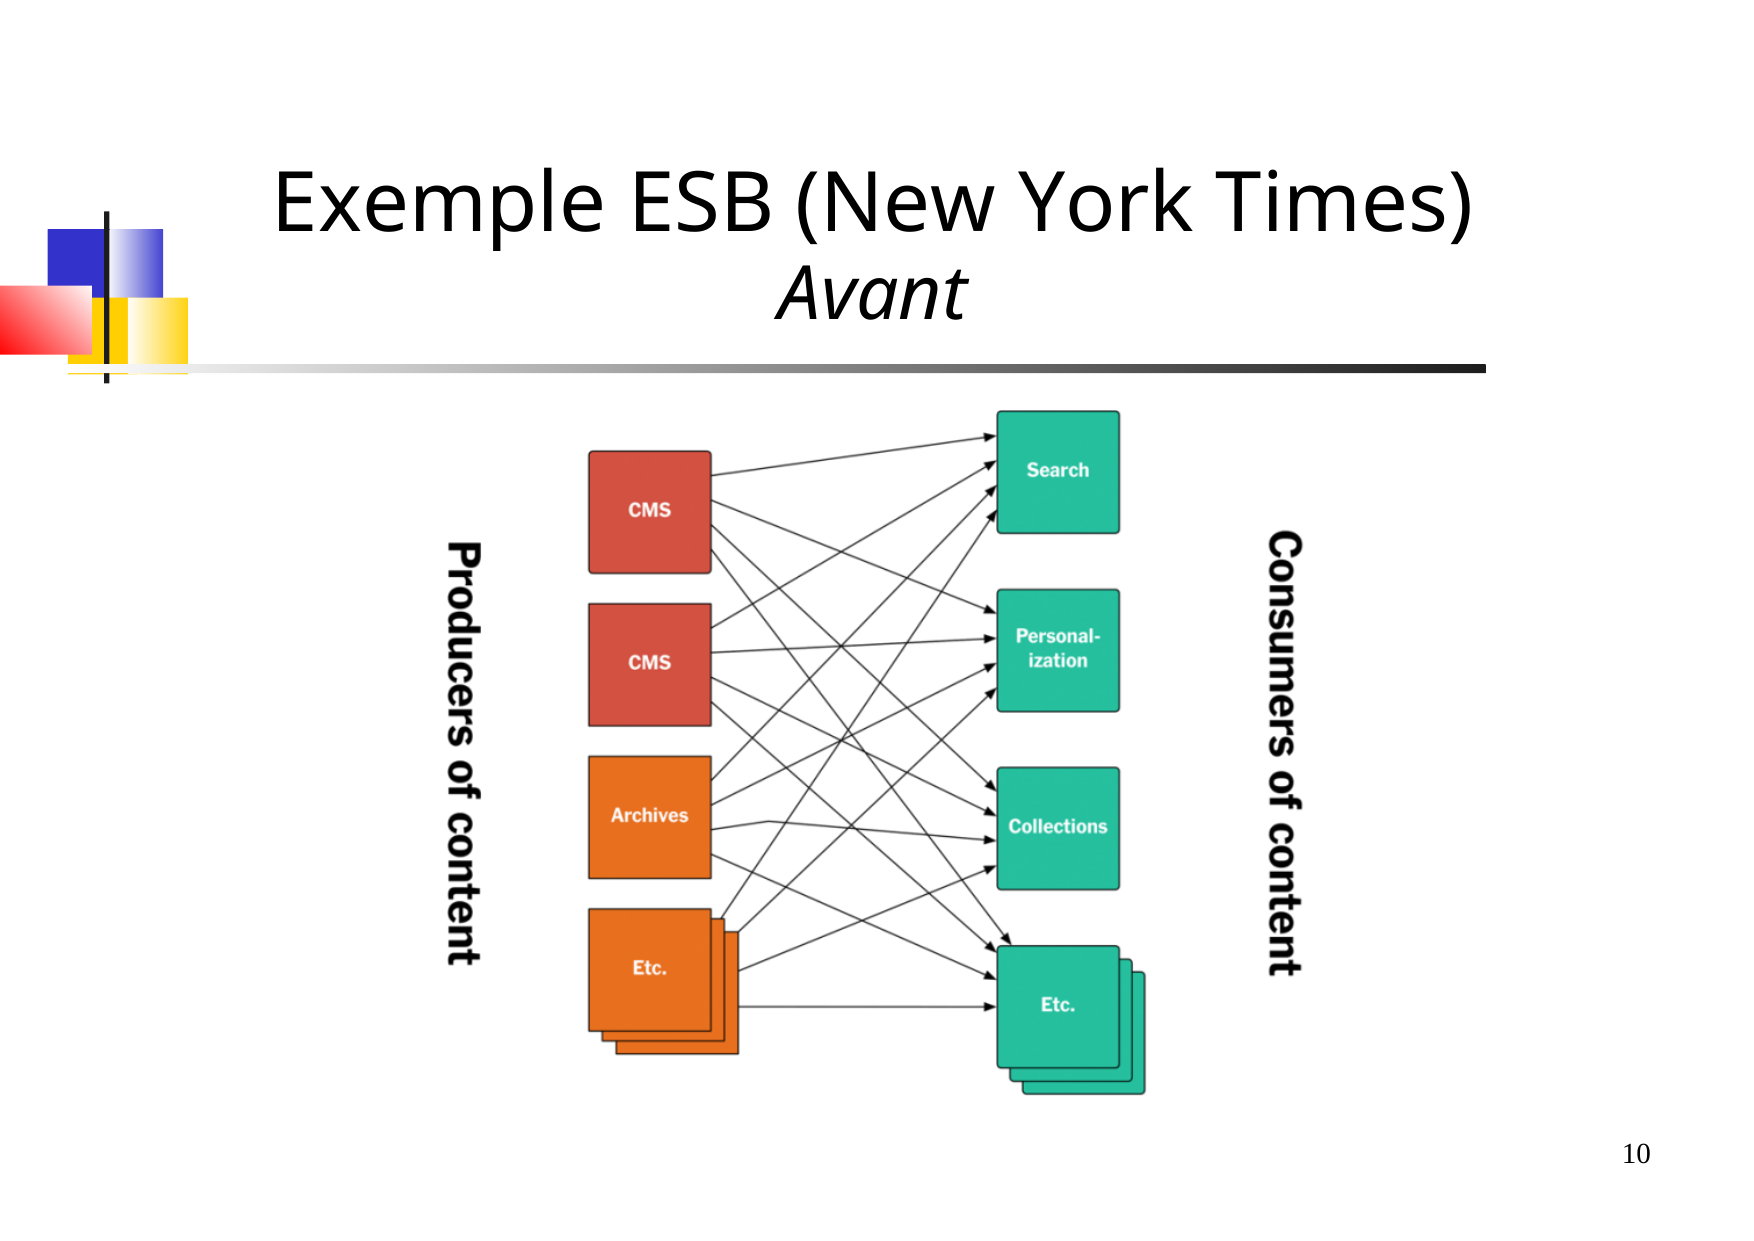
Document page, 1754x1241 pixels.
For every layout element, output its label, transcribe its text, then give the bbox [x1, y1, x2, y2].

title Exemple ESB (New York Times) Avant [179, 139, 1567, 351]
picture [423, 410, 1314, 1097]
